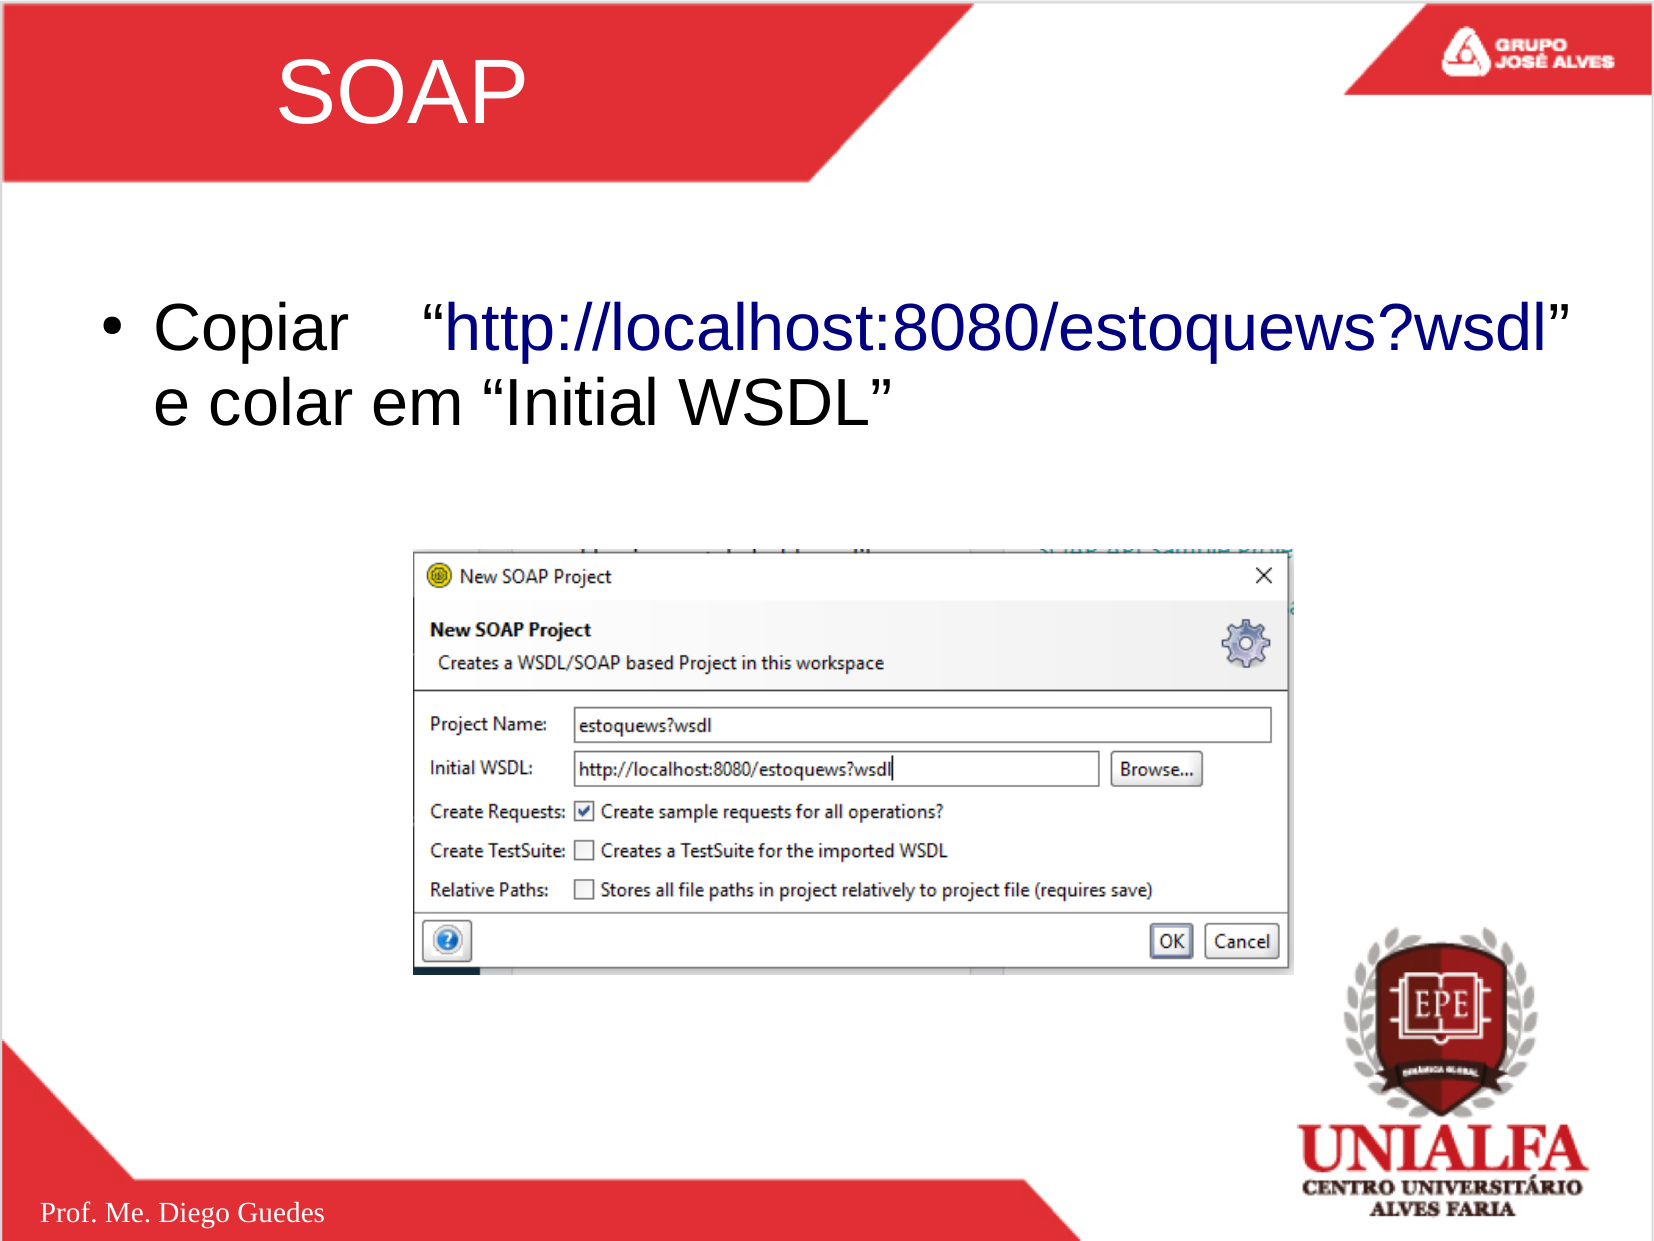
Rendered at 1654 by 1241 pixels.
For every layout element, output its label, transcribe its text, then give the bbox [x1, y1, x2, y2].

title SOAP [6, 11, 799, 174]
list Copiar “http://localhost:8080/estoquews?wsdl” e colar em “Initial WSDL” [82, 290, 1571, 1010]
picture [0, 0, 1654, 1241]
